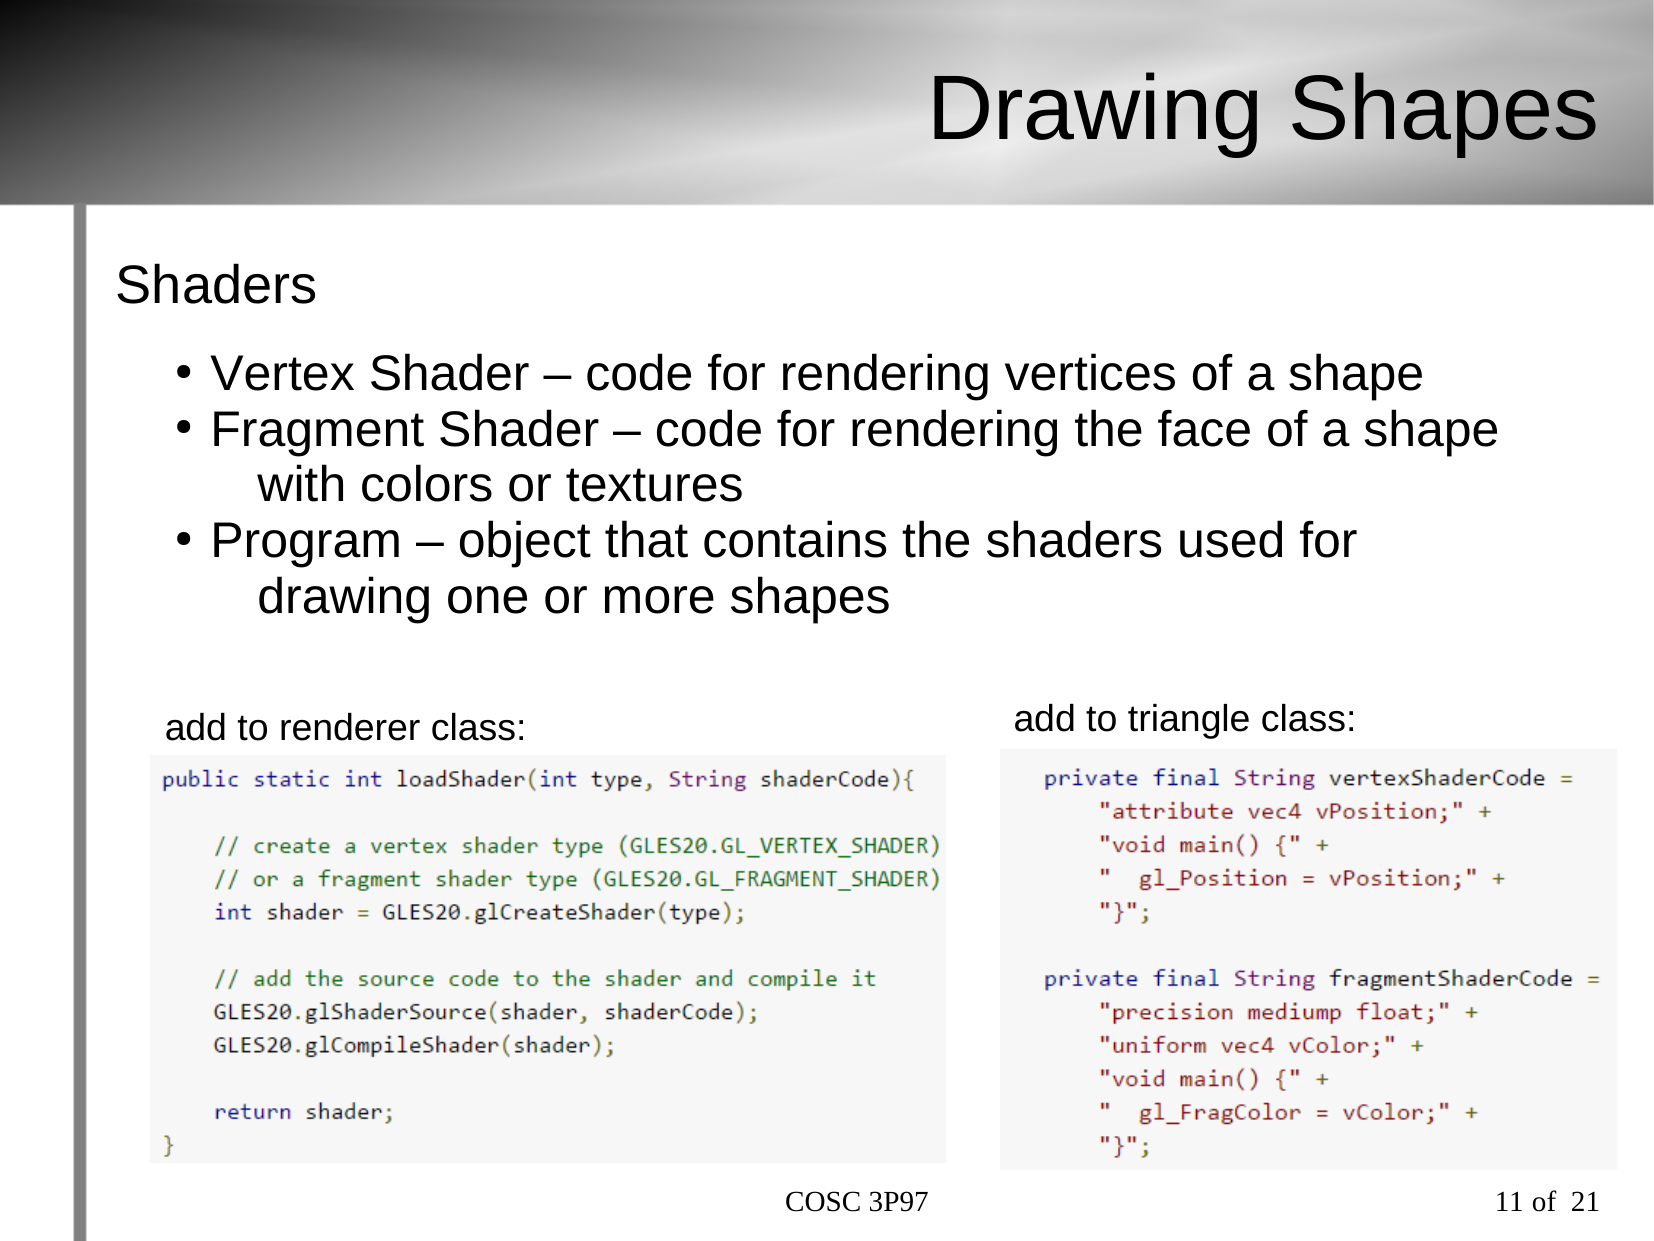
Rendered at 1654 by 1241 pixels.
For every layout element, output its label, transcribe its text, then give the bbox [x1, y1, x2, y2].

title Drawing Shapes [112, 13, 1601, 201]
text_box add to triangle class: [998, 690, 1372, 747]
text_box add to renderer class: [150, 698, 542, 756]
picture [0, 0, 1654, 1241]
list Shaders Vertex Shader – code for rendering vertices of a shape Fragment Shader – code for rendering the face of a shape with colors or textures Program – object that contains the shaders used for drawing one or more shapes [45, 255, 1534, 646]
